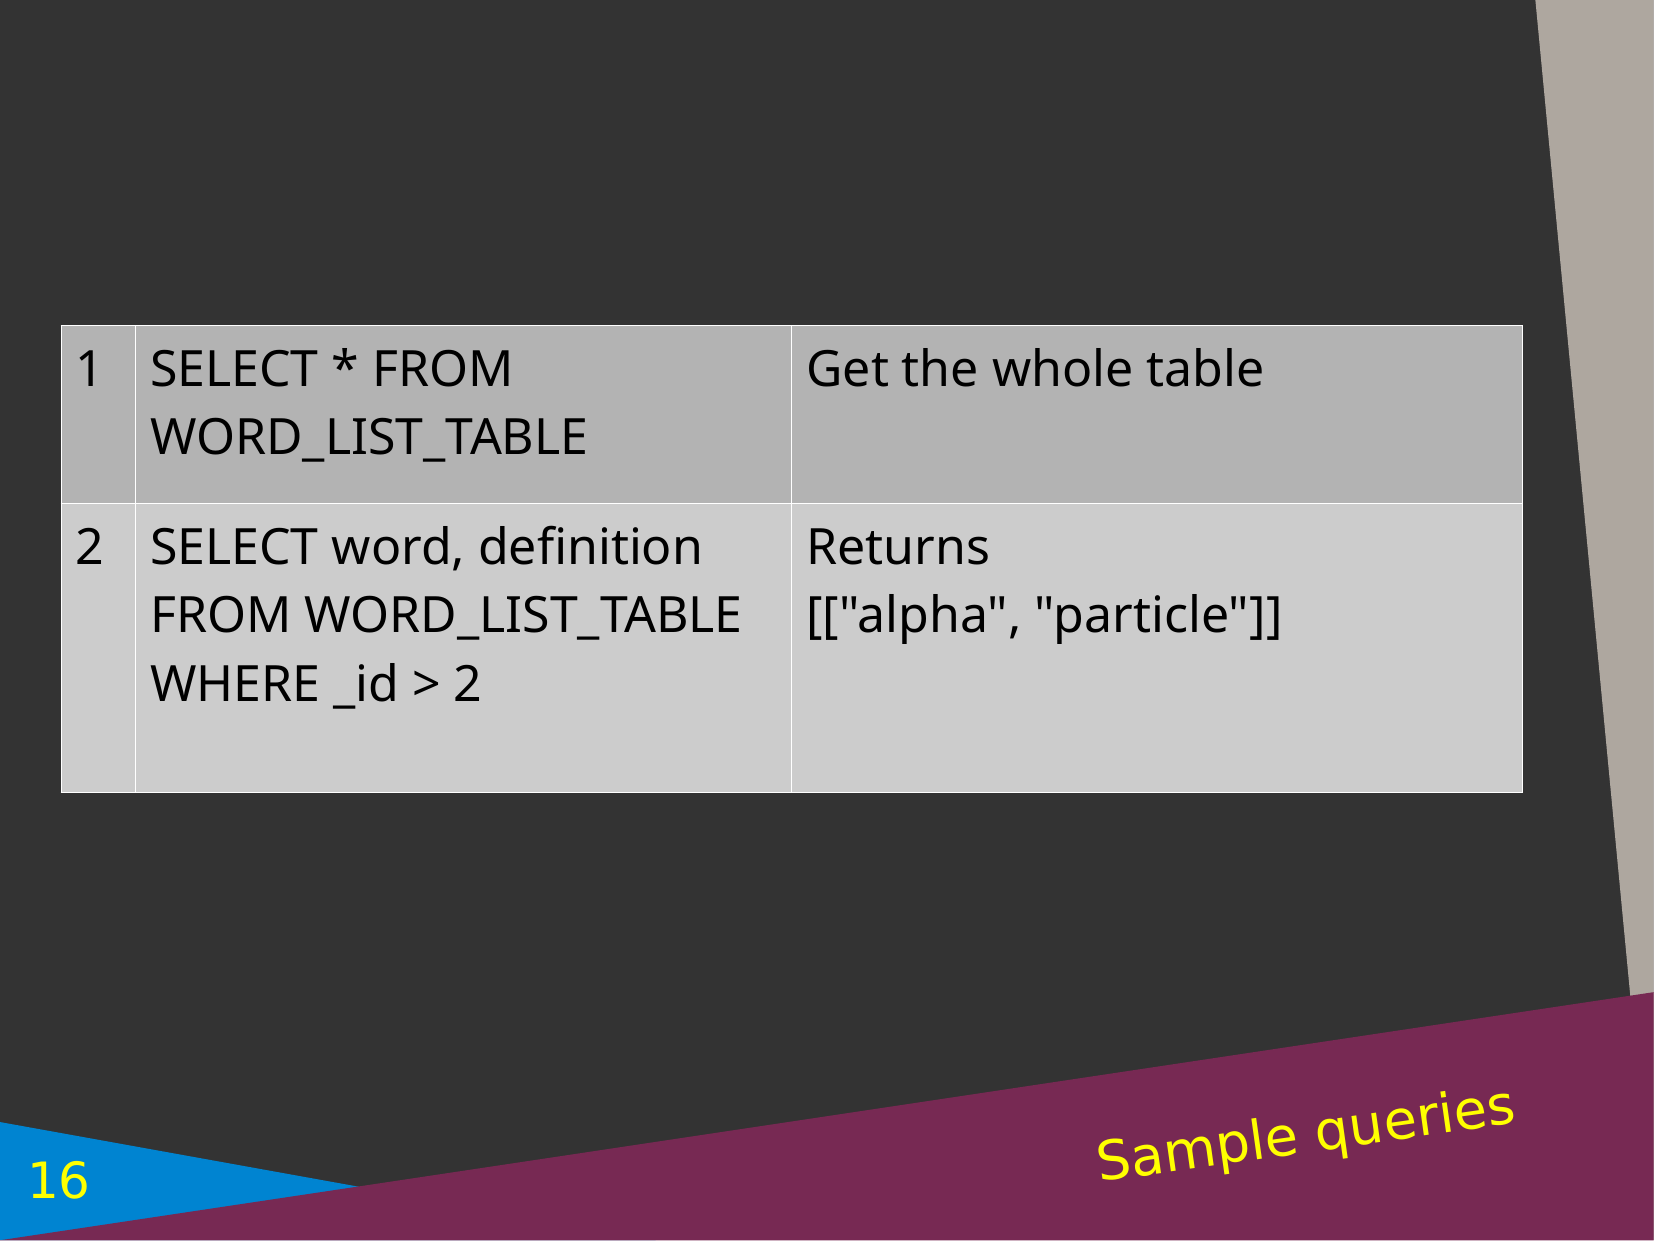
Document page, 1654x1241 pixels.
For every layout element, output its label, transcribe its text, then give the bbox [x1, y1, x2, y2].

table_header Get the whole table [792, 326, 1522, 503]
table_cell Returns [["alpha", "particle"]] [792, 504, 1522, 792]
table_cell SELECT word, definition FROM WORD_LIST_TABLE WHERE _id > 2 [136, 504, 791, 792]
table_header 1 [62, 326, 135, 503]
table_cell 2 [62, 504, 135, 792]
title Sample queries [956, 995, 1654, 1241]
table_header SELECT * FROM WORD_LIST_TABLE [136, 326, 791, 503]
